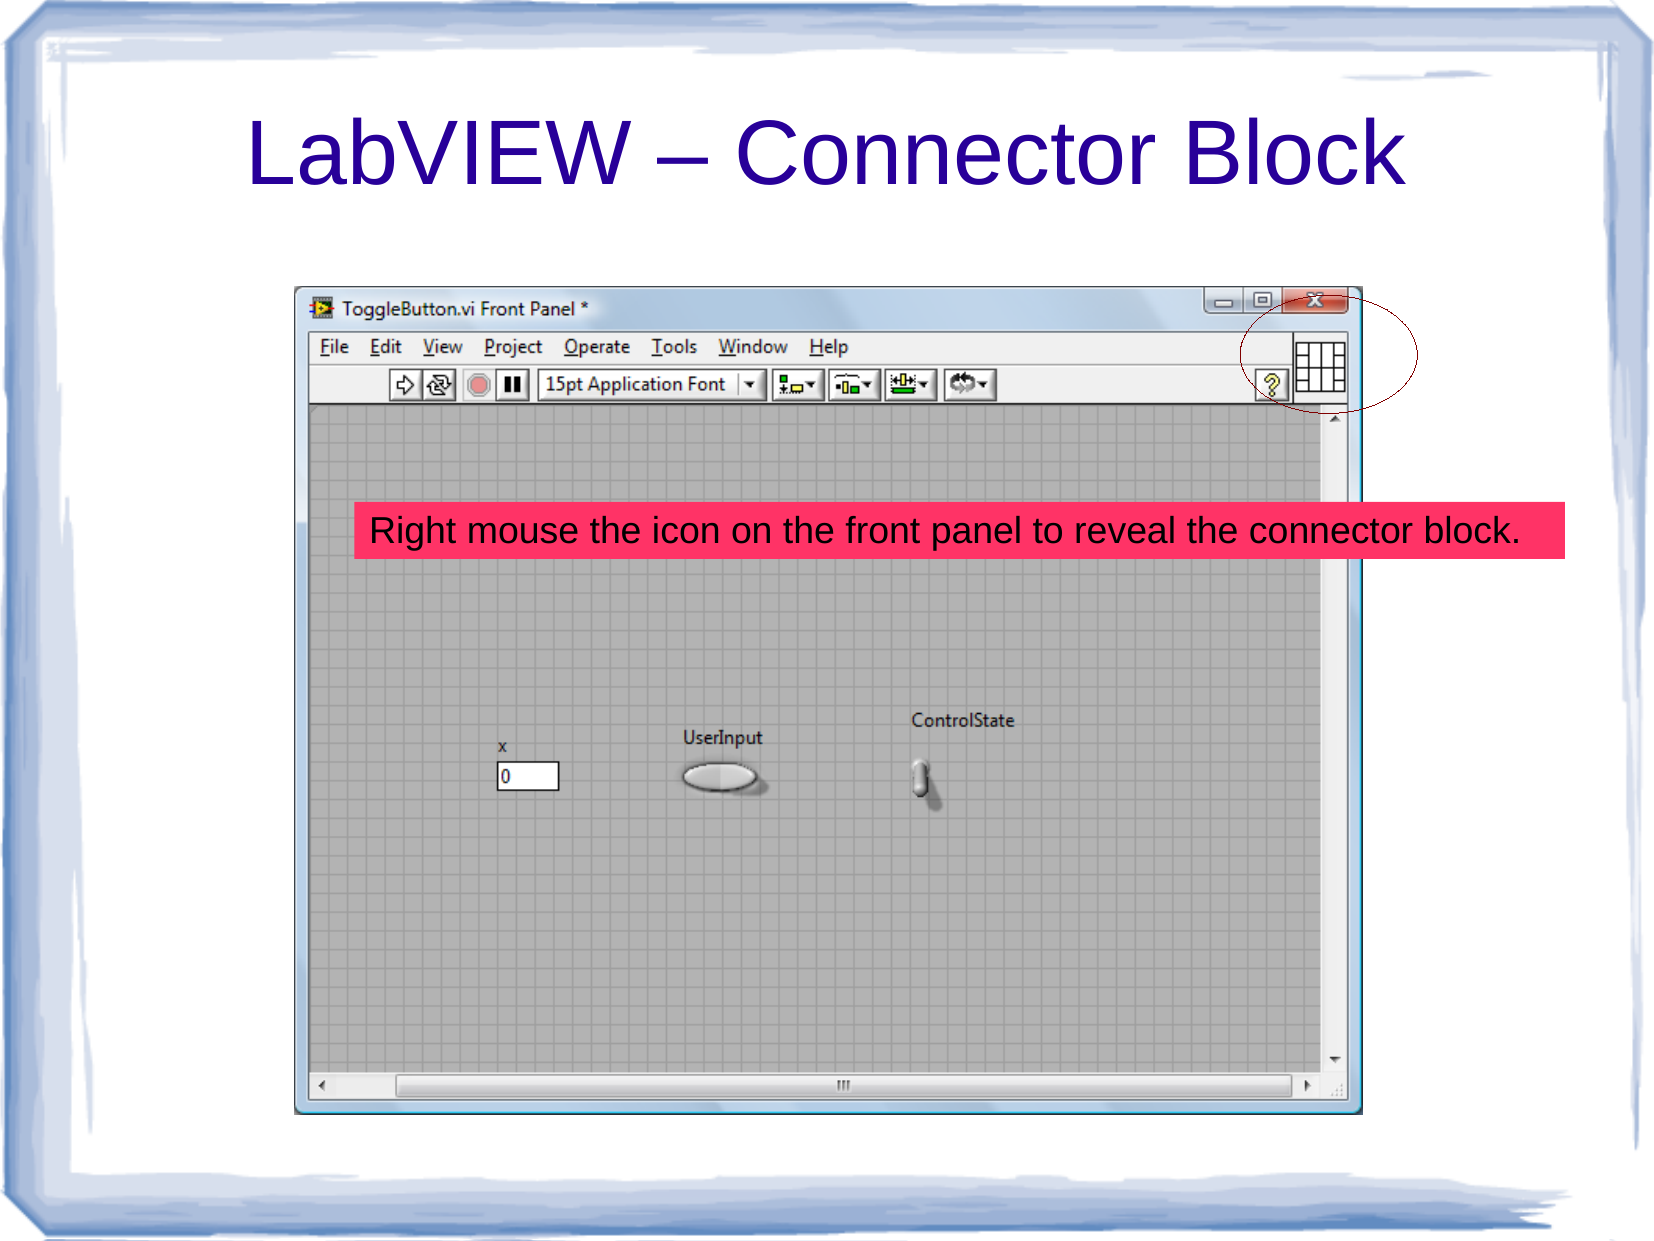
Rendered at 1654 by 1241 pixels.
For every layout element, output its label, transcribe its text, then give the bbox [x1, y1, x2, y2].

picture [0, 0, 1654, 1241]
text_box Right mouse the icon on the front panel to reveal the connector block. [354, 501, 1565, 559]
text_box [1240, 295, 1418, 414]
title LabVIEW – Connector Block [82, 56, 1571, 250]
